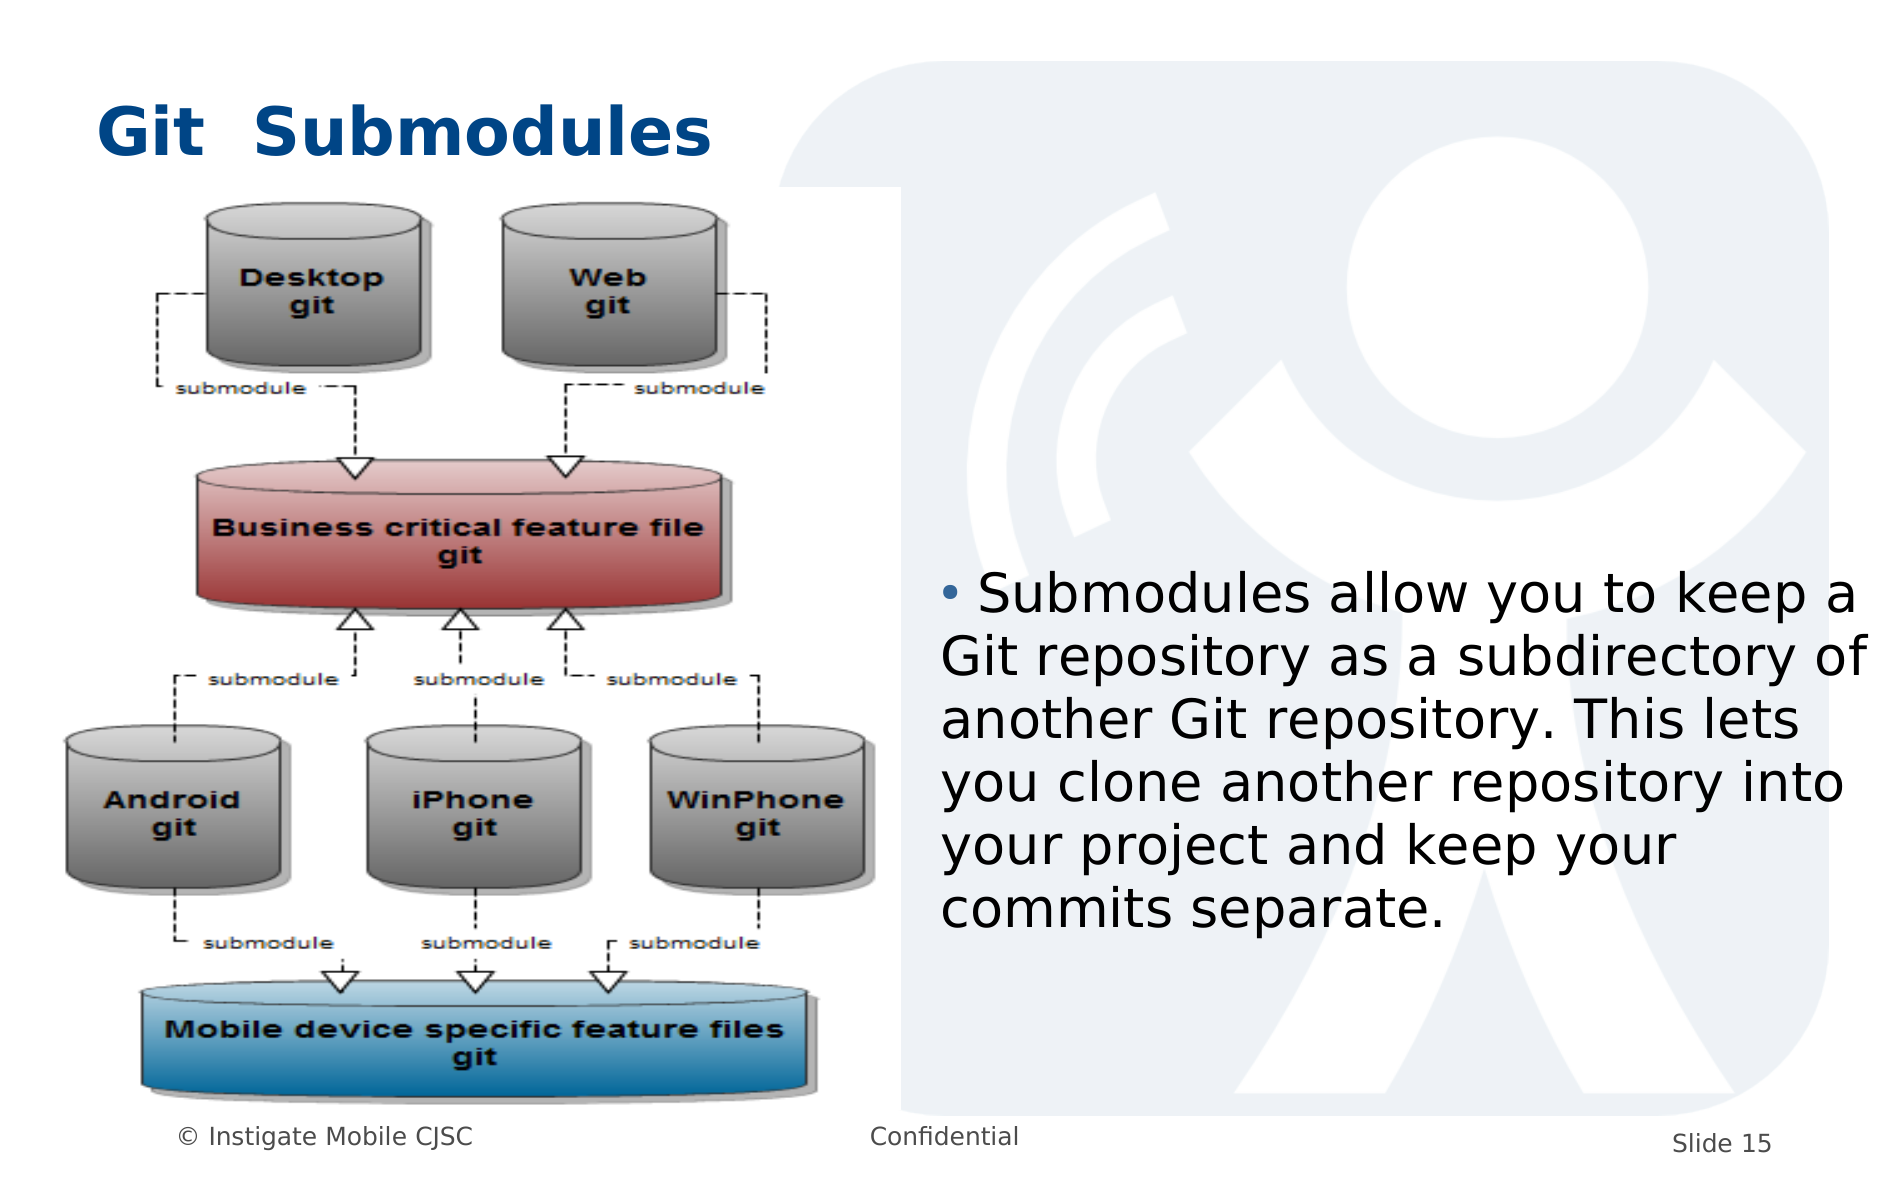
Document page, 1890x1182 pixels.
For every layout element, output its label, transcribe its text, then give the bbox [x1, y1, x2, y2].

picture [44, 187, 901, 1110]
subtitle Submodules allow you to keep a Git repository as a subdirectory of another Git repository. This lets you clone another repository into your project and keep your commits separate. [940, 562, 1890, 1182]
title Git Submodules [96, 47, 1794, 217]
